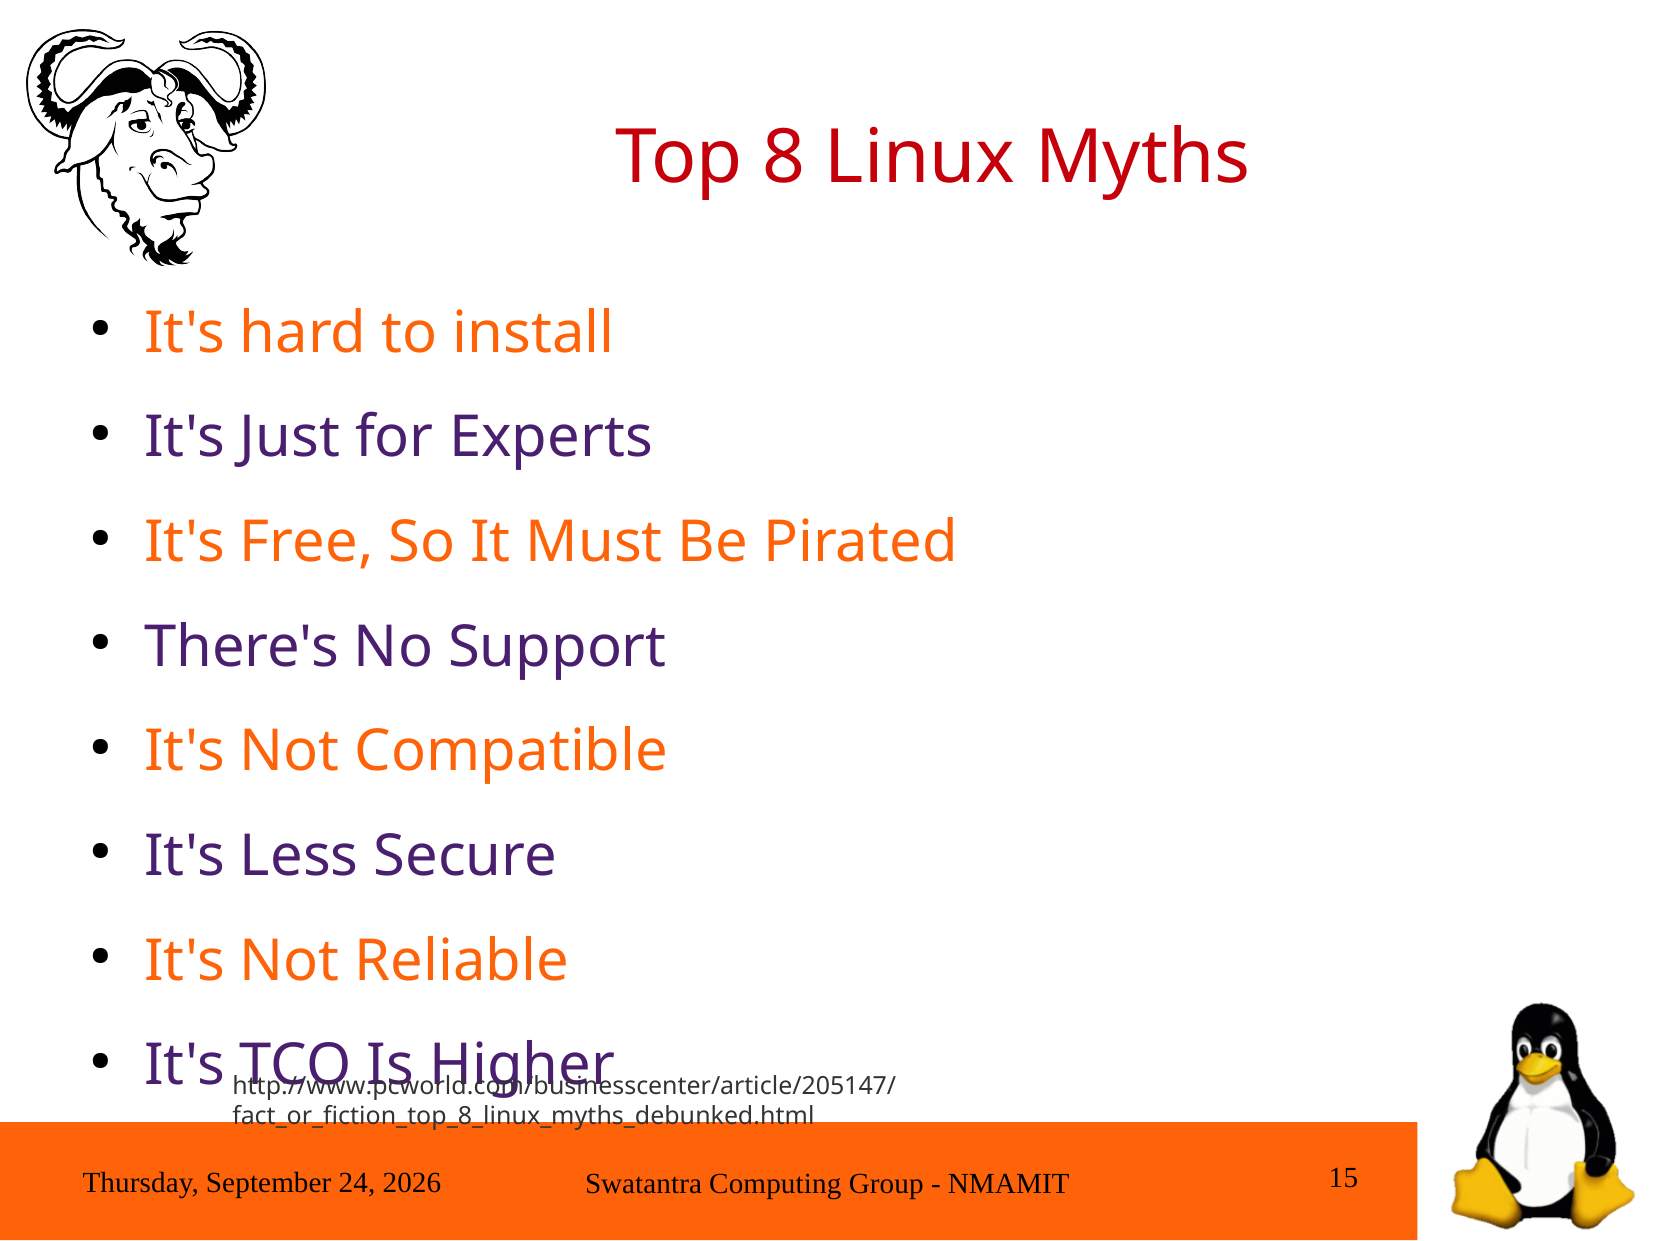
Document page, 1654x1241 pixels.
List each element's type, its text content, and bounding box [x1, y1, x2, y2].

picture [26, 29, 266, 266]
text_box http://www.pcworld.com/businesscenter/article/205147/fact_or_fiction_top_8_linux_myths_debunked.html [217, 1077, 1418, 1123]
picture [1446, 997, 1640, 1235]
title Top 8 Linux Myths [295, 49, 1571, 257]
list It's hard to install It's Just for Experts It's Free, So It Must Be Pirated There's No Support It's Not Compatible It's Less Secure It's Not Reliable It's TCO Is Higher [82, 290, 1571, 1109]
